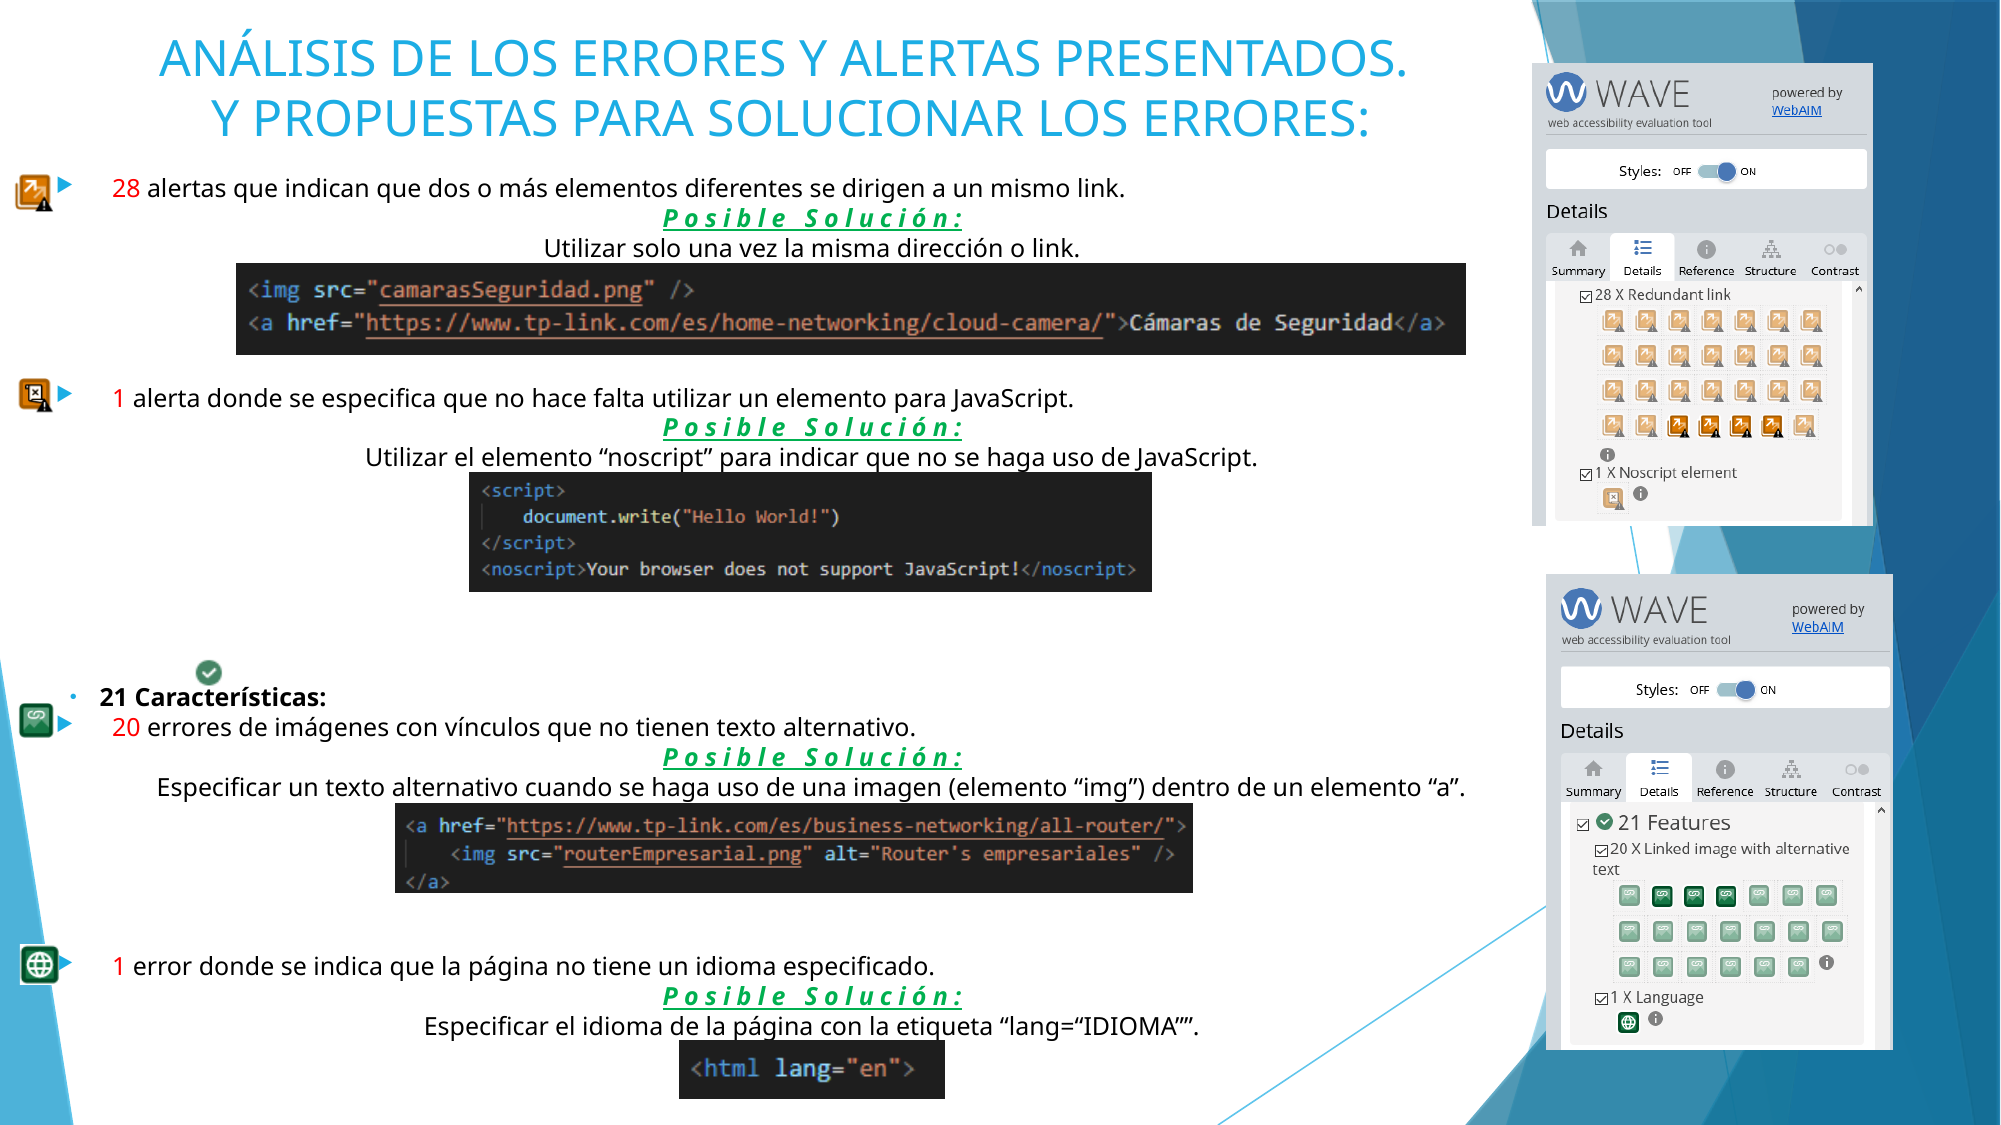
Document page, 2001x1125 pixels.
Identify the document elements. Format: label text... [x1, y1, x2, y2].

picture [236, 263, 1466, 355]
picture [1546, 574, 1893, 1050]
picture [469, 472, 1152, 592]
picture [679, 1040, 945, 1100]
picture [14, 174, 55, 212]
picture [17, 377, 55, 414]
list 28 alertas que indican que dos o más elementos diferentes se dirigen a un mismo link. Posible Solución: Utilizar solo una vez la misma dirección o link. 1 alerta donde se especifica que no hace falta utilizar un elemento para JavaScript. Posible Solución: Utilizar el elemento “noscript” para indicar que no se haga uso de JavaScript. 21 Características: 20 errores de imágenes con vínculos que no tienen texto alternativo. Posible Solución: Especificar un texto alternativo cuando se haga uso de una imagen (elemento “img”) dentro de un elemento “a”. 1 error donde se indica que la página no tiene un idioma especificado. Posible Solución: Especificar el idioma de la página con la etiqueta “lang=“IDIOMA””. [40, 165, 1584, 1085]
picture [19, 944, 60, 985]
picture [1532, 63, 1873, 526]
picture [193, 651, 223, 689]
picture [18, 703, 54, 739]
title ANÁLISIS DE LOS ERRORES Y ALERTAS PRESENTADOS. Y PROPUESTAS PARA SOLUCIONAR LOS ERRORES: [26, 18, 1557, 165]
picture [395, 803, 1193, 893]
